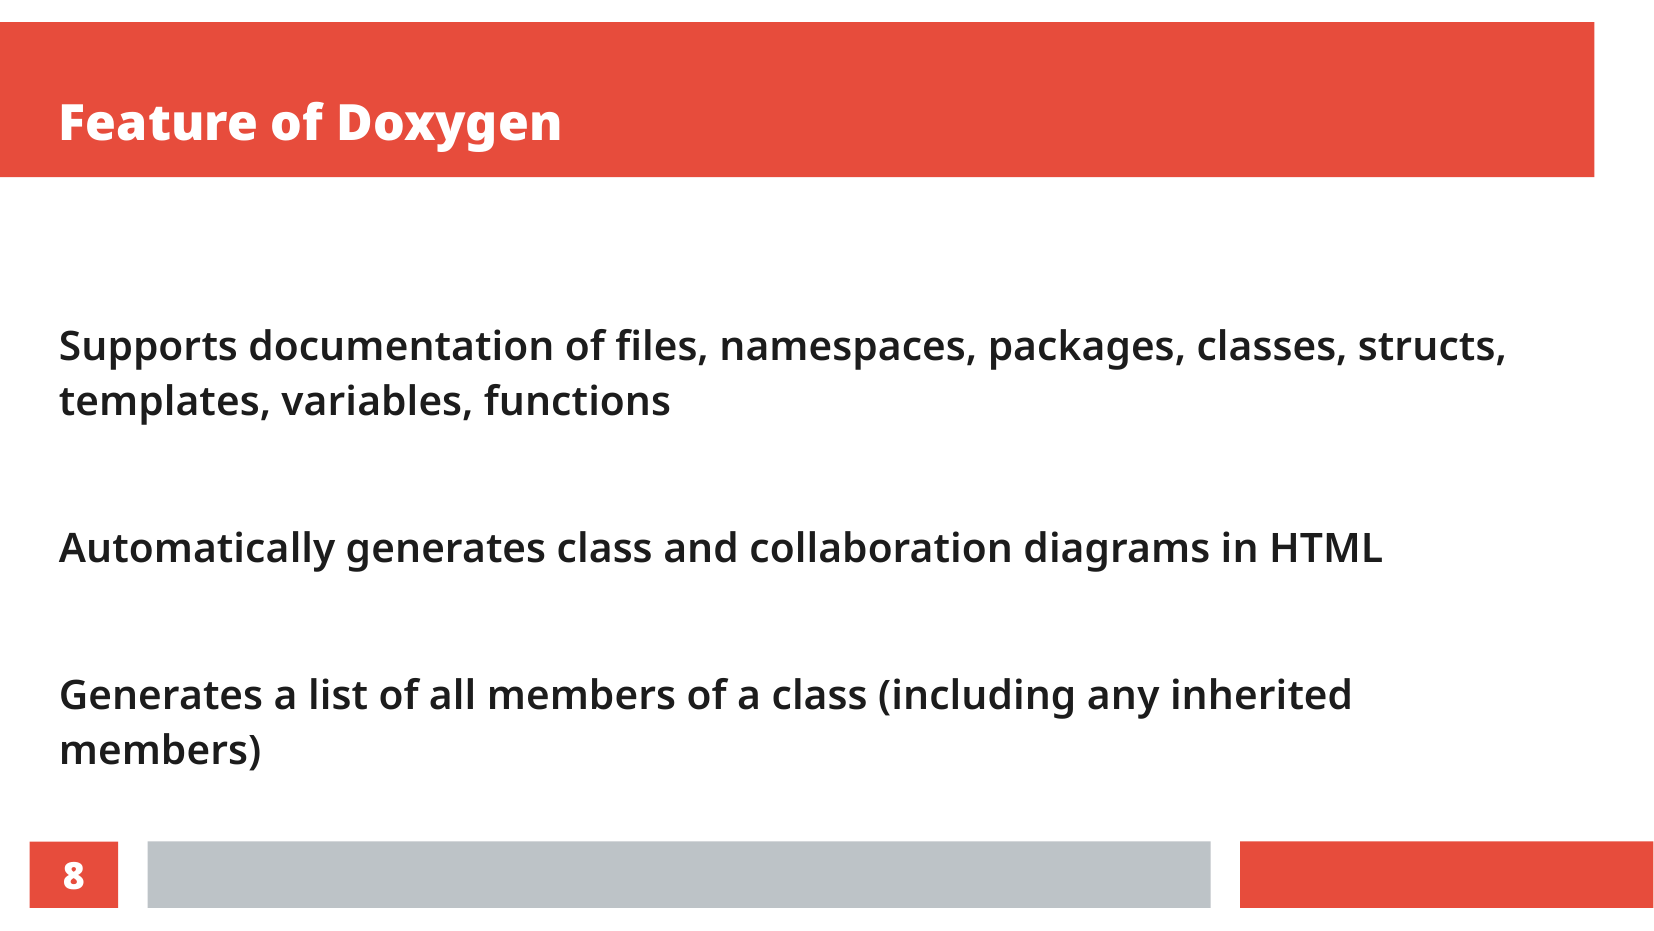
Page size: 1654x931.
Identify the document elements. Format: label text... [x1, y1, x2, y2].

title Feature of Doxygen [59, 44, 1595, 156]
list Supports documentation of files, namespaces, packages, classes, structs, templates, variables, functions Automatically generates class and collaboration diagrams in HTML Generates a list of all members of a class (including any inherited members) [59, 243, 1565, 820]
